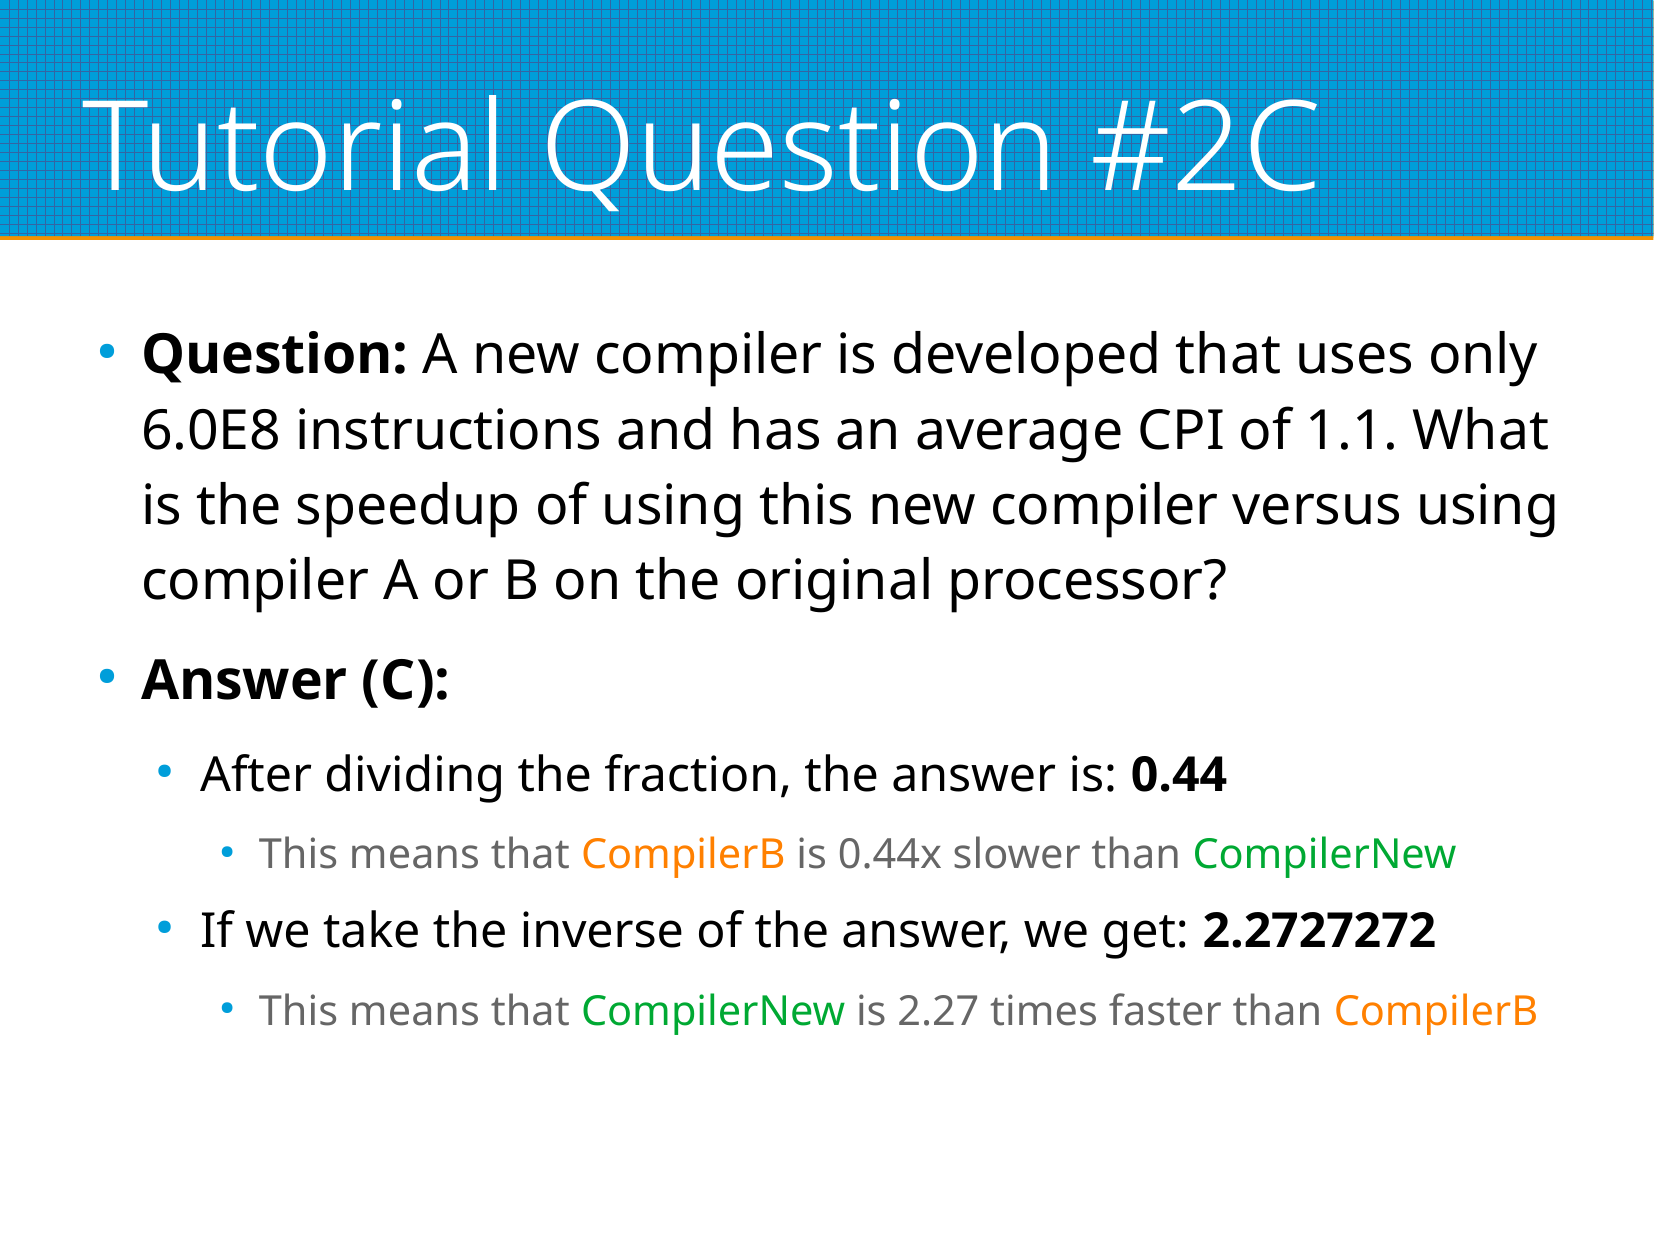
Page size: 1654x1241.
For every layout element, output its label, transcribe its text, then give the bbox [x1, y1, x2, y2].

list Question: A new compiler is developed that uses only 6.0E8 instructions and has an average CPI of 1.1. What is the speedup of using this new compiler versus using compiler A or B on the original processor? Answer (C): After dividing the fraction, the answer is: 0.44 This means that CompilerB is 0.44x slower than CompilerNew If we take the inverse of the answer, we get: 2.2727272 This means that CompilerNew is 2.27 times faster than CompilerB [82, 314, 1563, 1081]
title Tutorial Question #2C [82, 19, 1571, 227]
